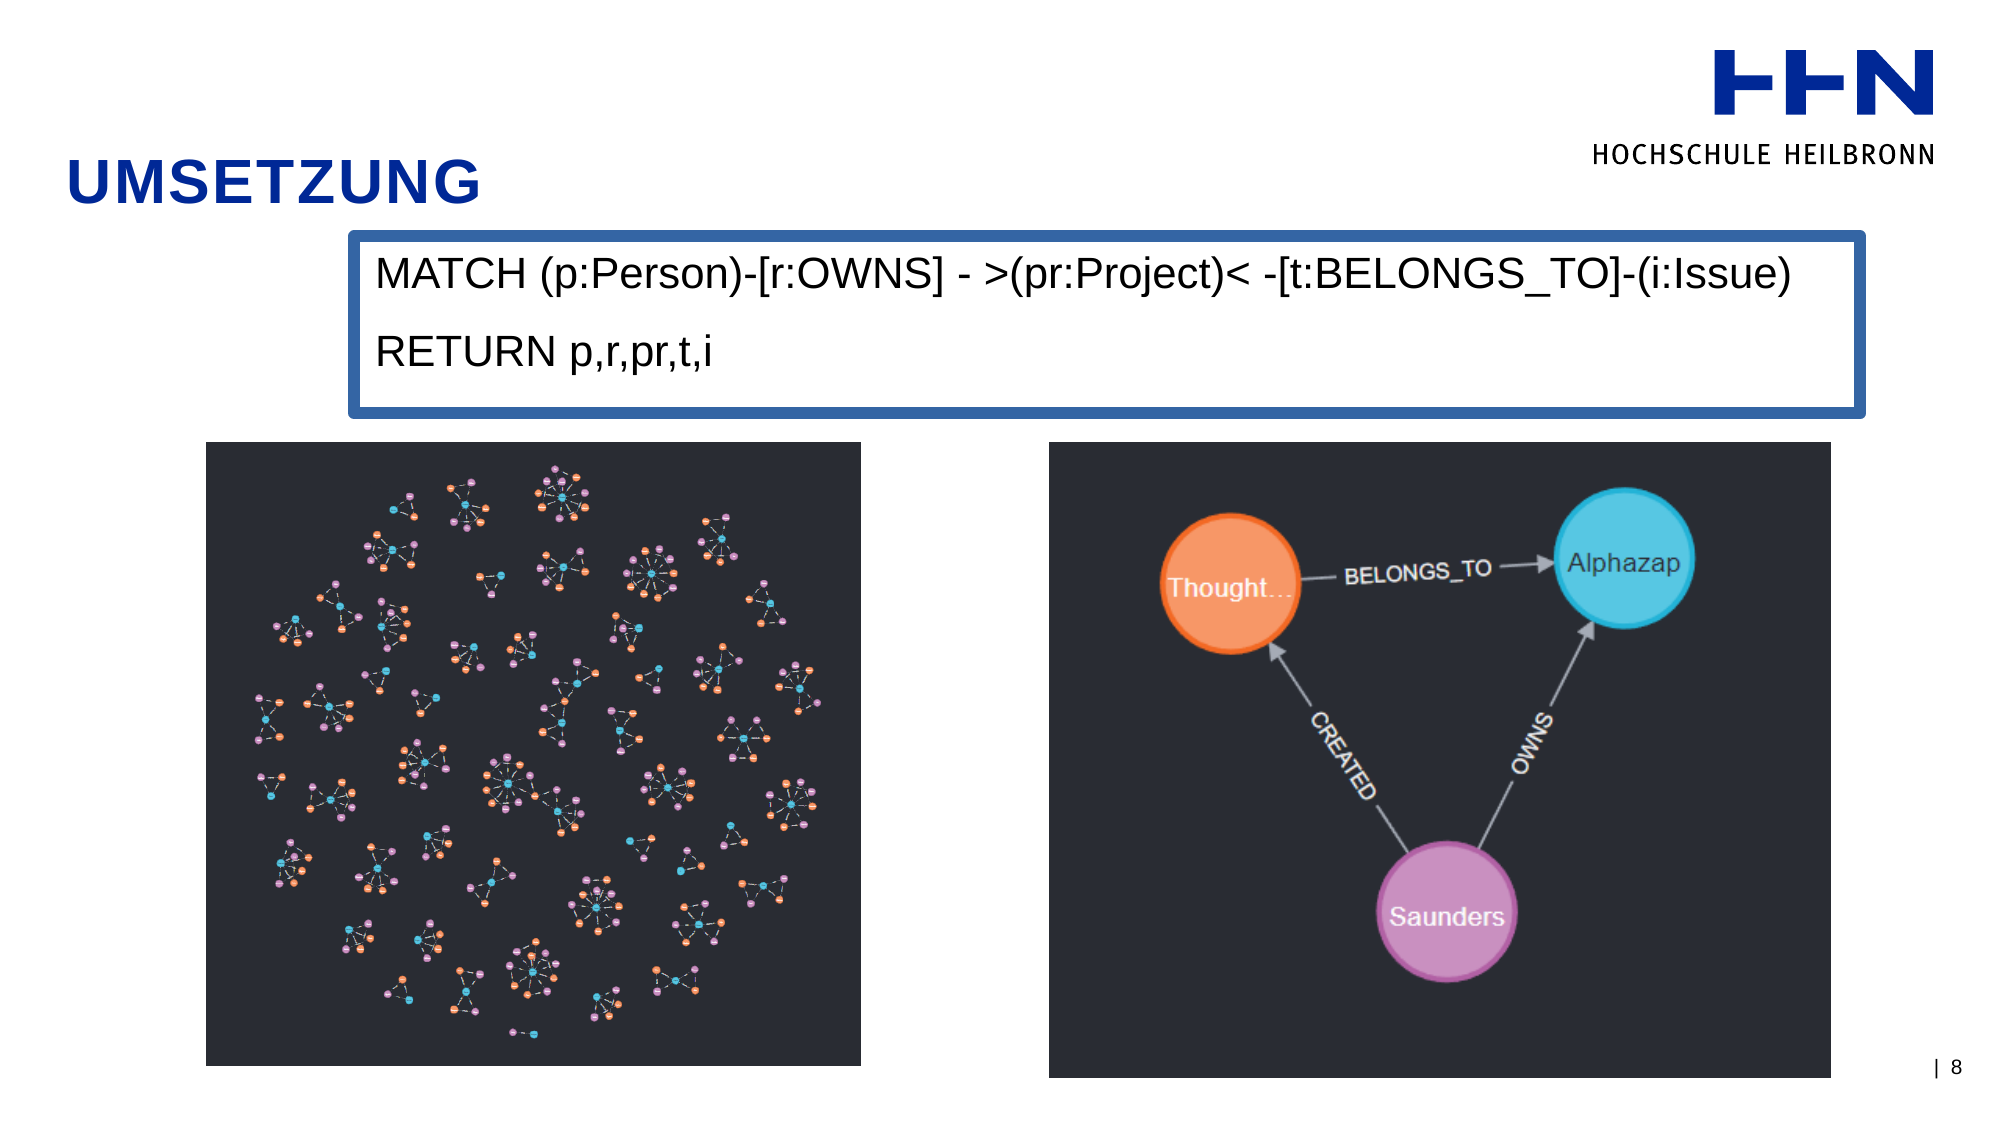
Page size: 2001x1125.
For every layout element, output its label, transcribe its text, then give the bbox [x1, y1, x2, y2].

picture [1049, 442, 1831, 1078]
text_box MATCH (p:Person)-[r:OWNS] - >(pr:Project)< -[t:BELONGS_TO]-(i:Issue) RETURN p,r,pr,t,i [354, 236, 1861, 414]
title Umsetzung [66, 147, 1933, 290]
picture [206, 442, 861, 1066]
text_box | <Foliennummer> [1624, 1054, 1963, 1093]
